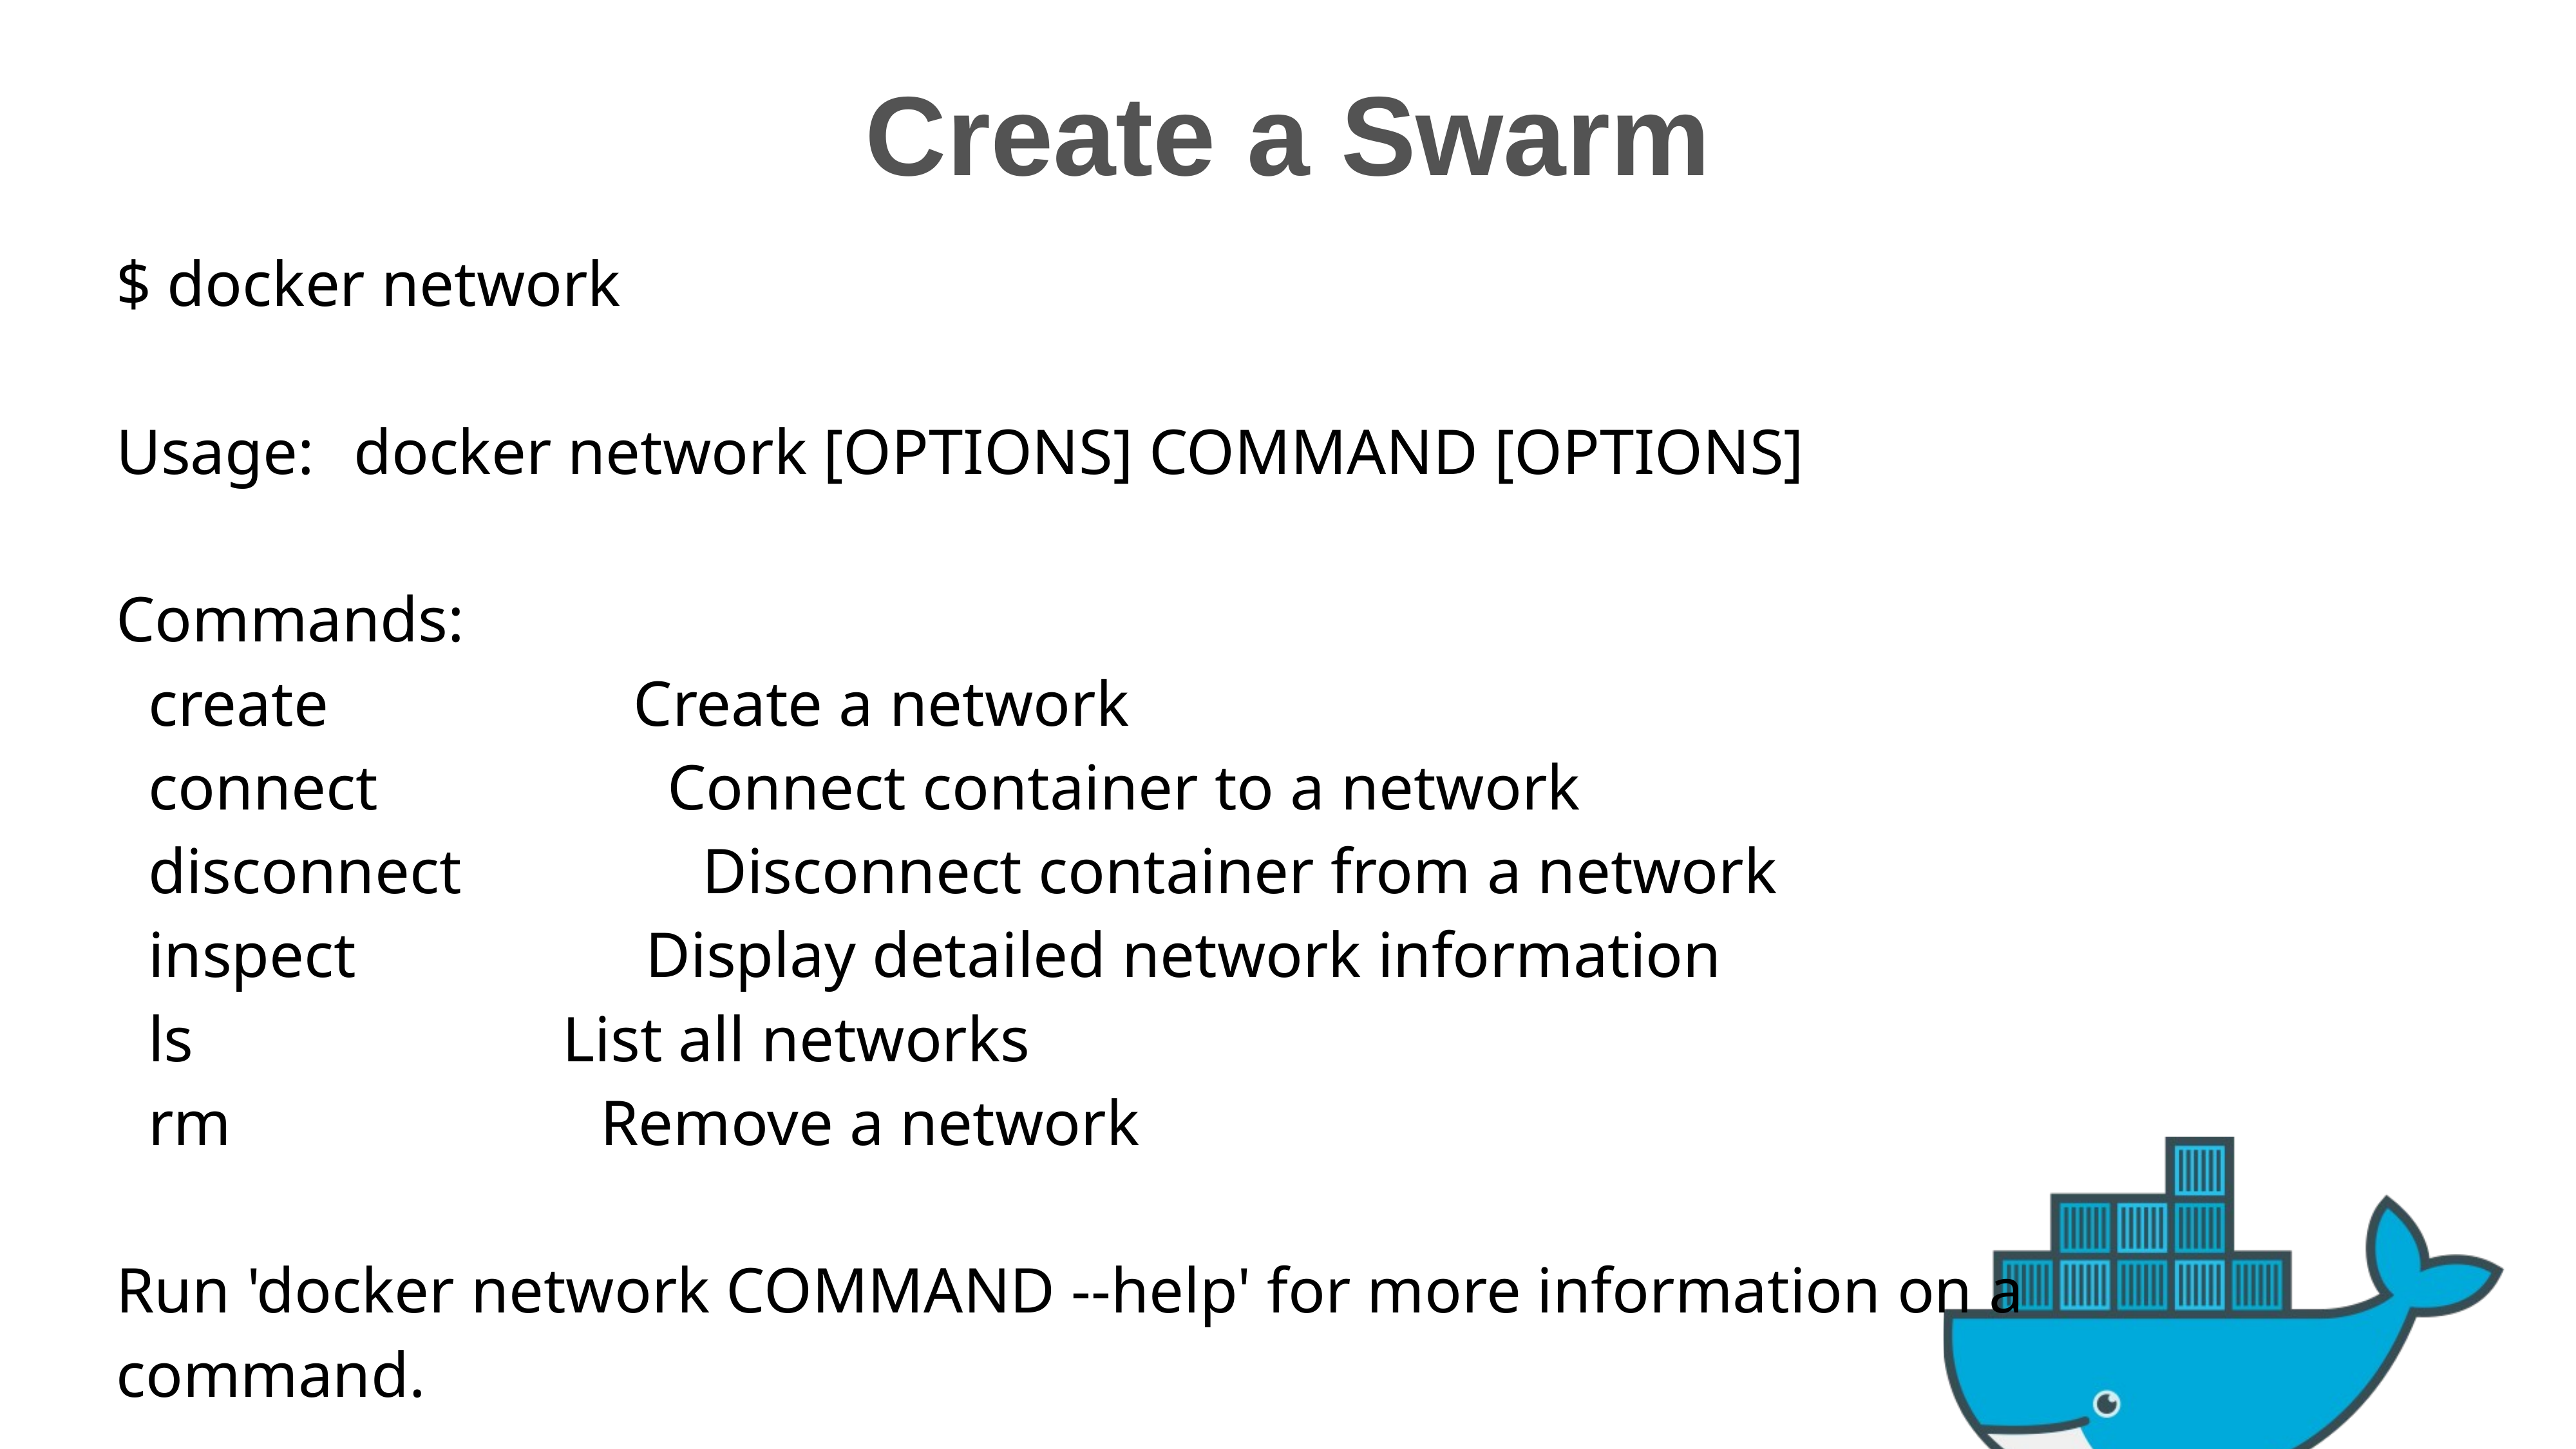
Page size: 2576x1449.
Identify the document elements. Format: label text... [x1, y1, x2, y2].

picture [1943, 1137, 2505, 1449]
text_box $ docker network Usage: docker network [OPTIONS] COMMAND [OPTIONS] Commands: create Create a network connect Connect container to a network disconnect Disconnect container from a network inspect Display detailed network information ls List all networks rm Remove a network Run 'docker network COMMAND --help' for more information on a command. [106, 236, 2130, 1251]
text_box Create a Swarm [379, 73, 2197, 258]
picture [2092, 1389, 2121, 1418]
